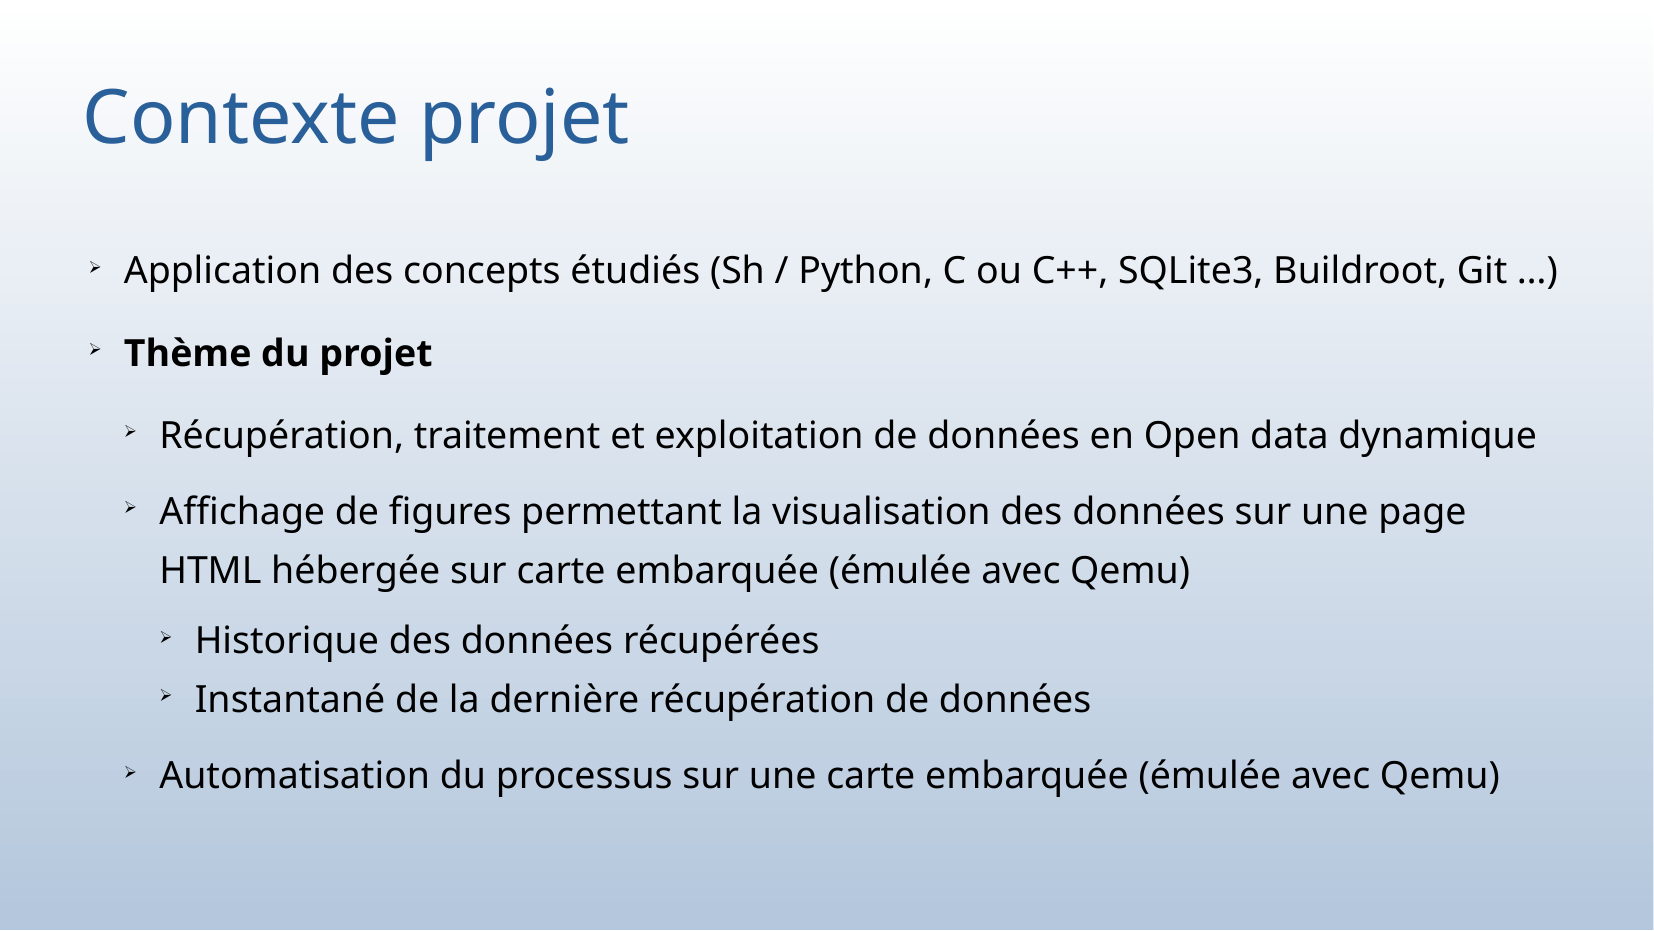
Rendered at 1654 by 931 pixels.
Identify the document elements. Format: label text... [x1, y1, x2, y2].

title Contexte projet [82, 37, 1571, 193]
subtitle Application des concepts étudiés (Sh / Python, C ou C++, SQLite3, Buildroot, Git …) Thème du projet Récupération, traitement et exploitation de données en Open data dynamique Affichage de figures permettant la visualisation des données sur une page HTML hébergée sur carte embarquée (émulée avec Qemu) Historique des données récupérées Instantané de la dernière récupération de données Automatisation du processus sur une carte embarquée (émulée avec Qemu) [88, 236, 1577, 881]
